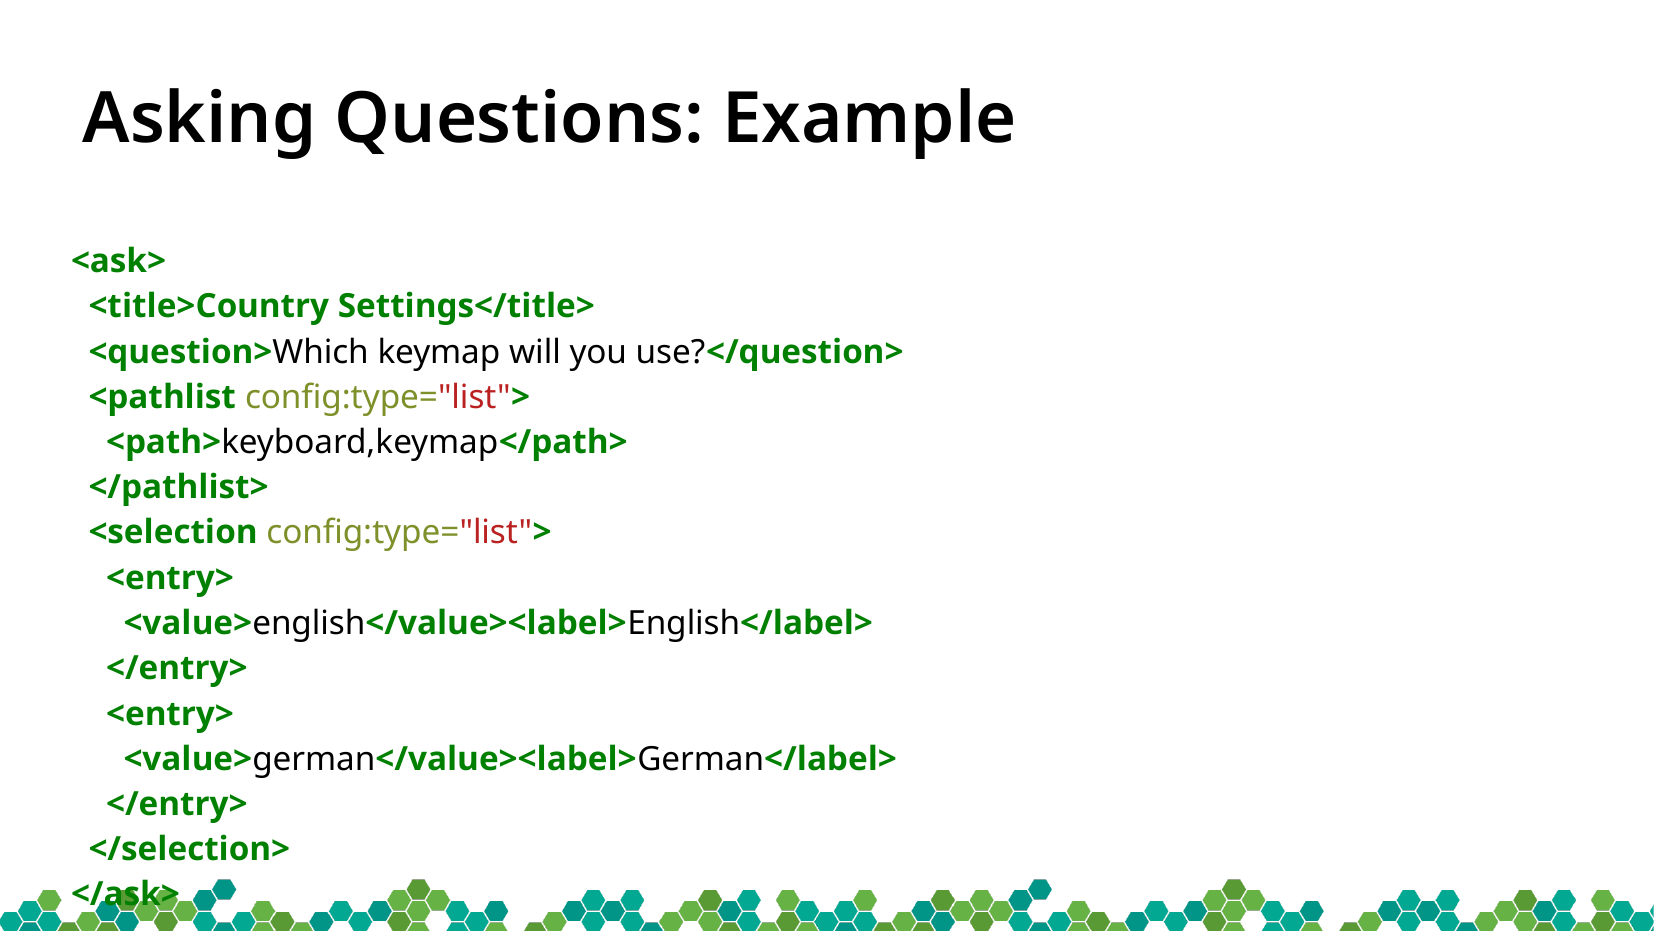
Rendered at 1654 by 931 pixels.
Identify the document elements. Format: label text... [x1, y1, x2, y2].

title Asking Questions: Example [82, 37, 1571, 193]
text_box <ask> <title>Country Settings</title> <question>Which keymap will you use?</question> <pathlist config:type="list"> <path>keyboard,keymap</path> </pathlist> <selection config:type="list"> <entry> <value>english</value><label>English</label> </entry> <entry> <value>german</value><label>German</label> </entry> </selection> </ask> [56, 229, 1602, 871]
picture [0, 871, 1654, 931]
